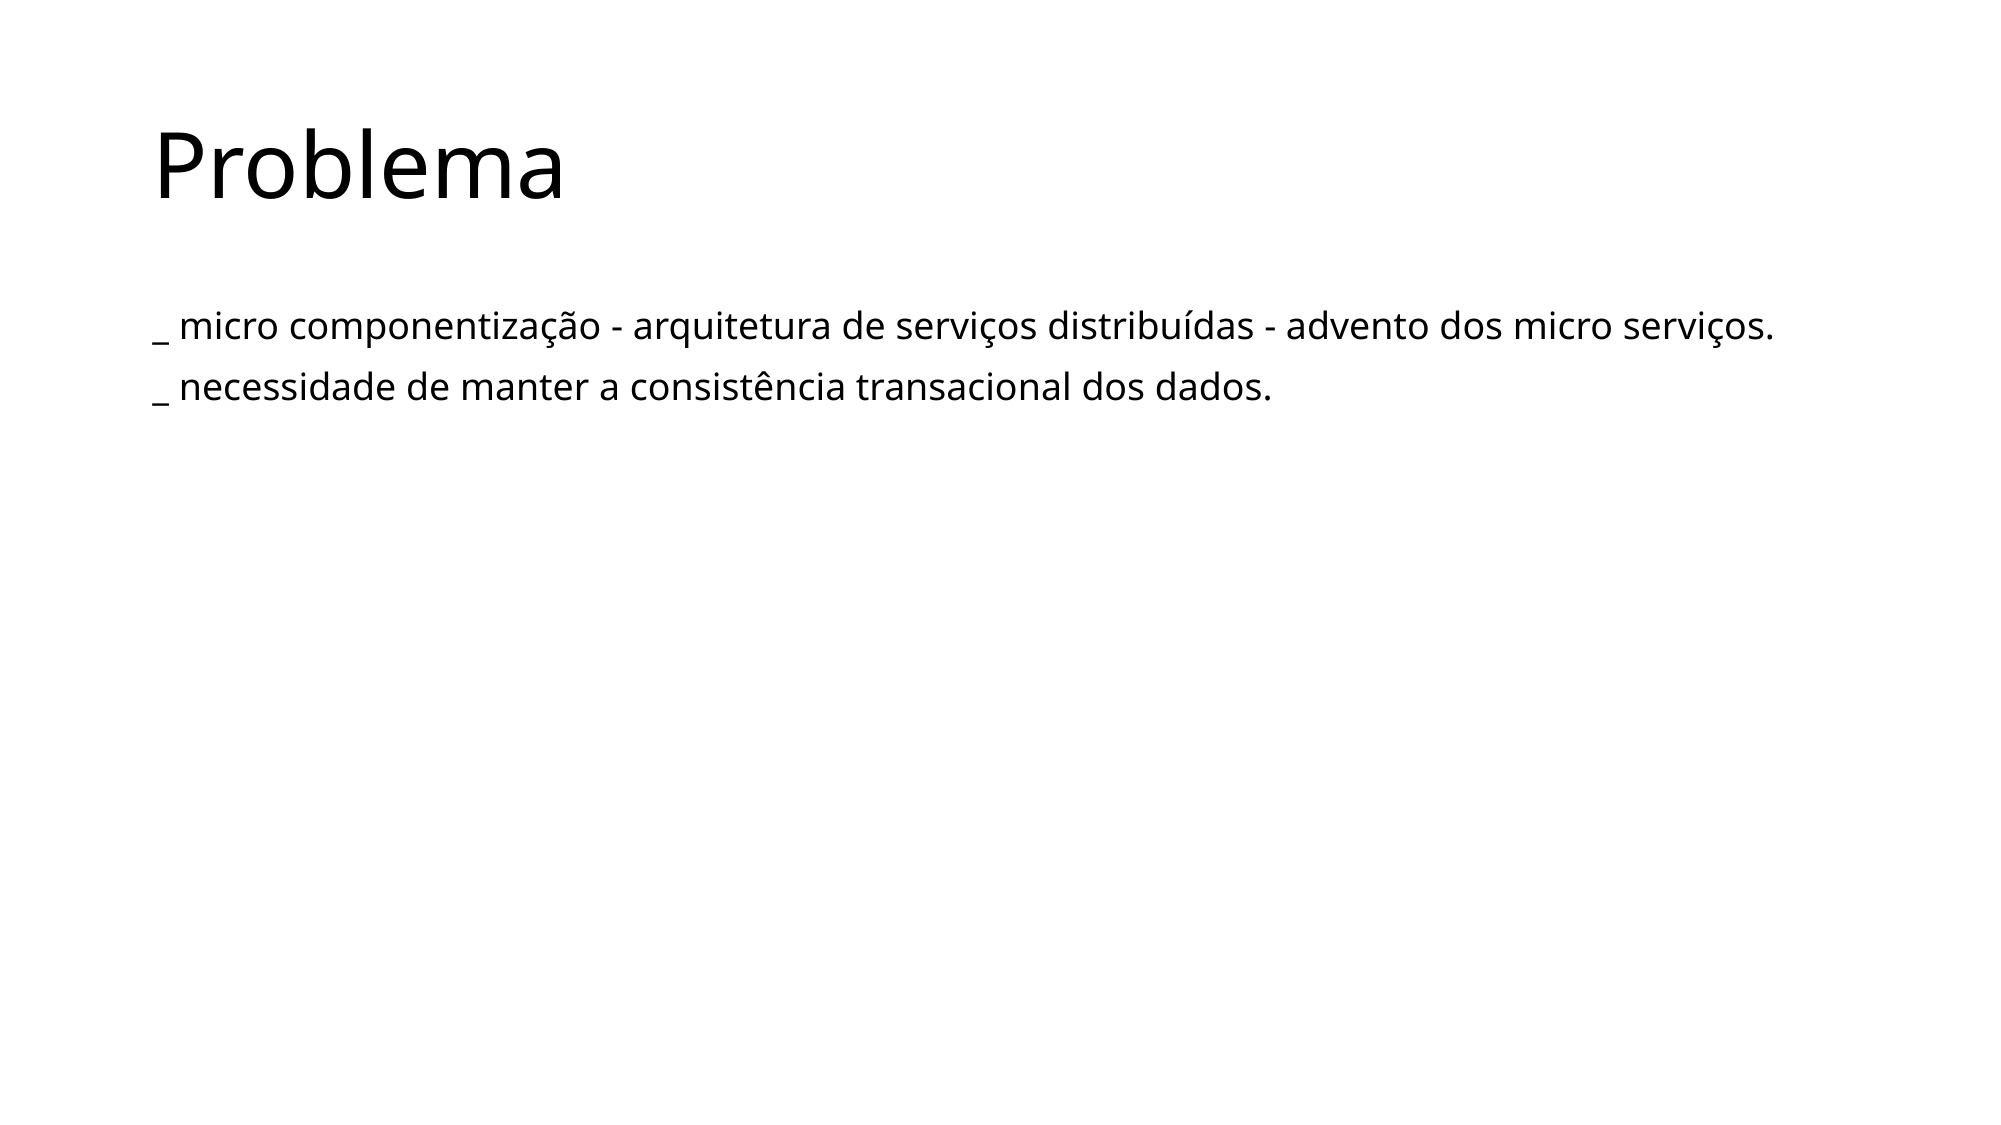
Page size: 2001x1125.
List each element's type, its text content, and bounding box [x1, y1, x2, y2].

title Problema [137, 59, 1863, 278]
list _ micro componentização - arquitetura de serviços distribuídas - advento dos micro serviços. _ necessidade de manter a consistência transacional dos dados. [137, 299, 1863, 1014]
